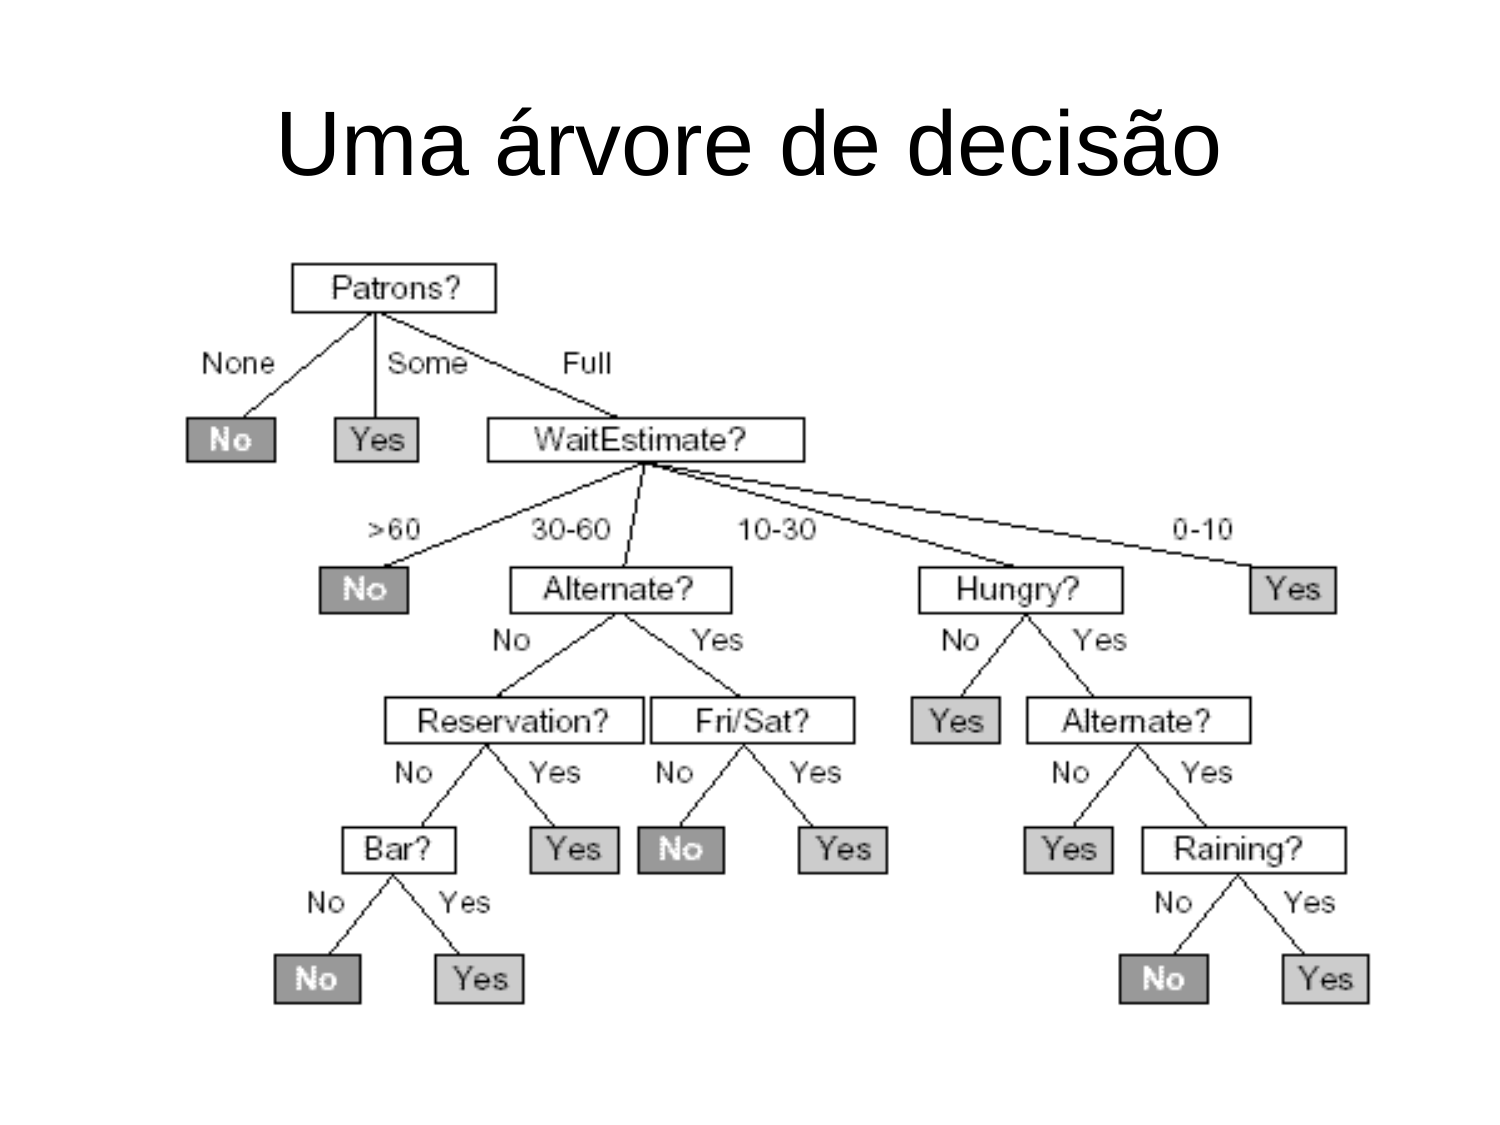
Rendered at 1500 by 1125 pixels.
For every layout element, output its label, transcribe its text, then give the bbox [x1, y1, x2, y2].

picture [94, 242, 1418, 1034]
title Uma árvore de decisão [75, 45, 1426, 233]
